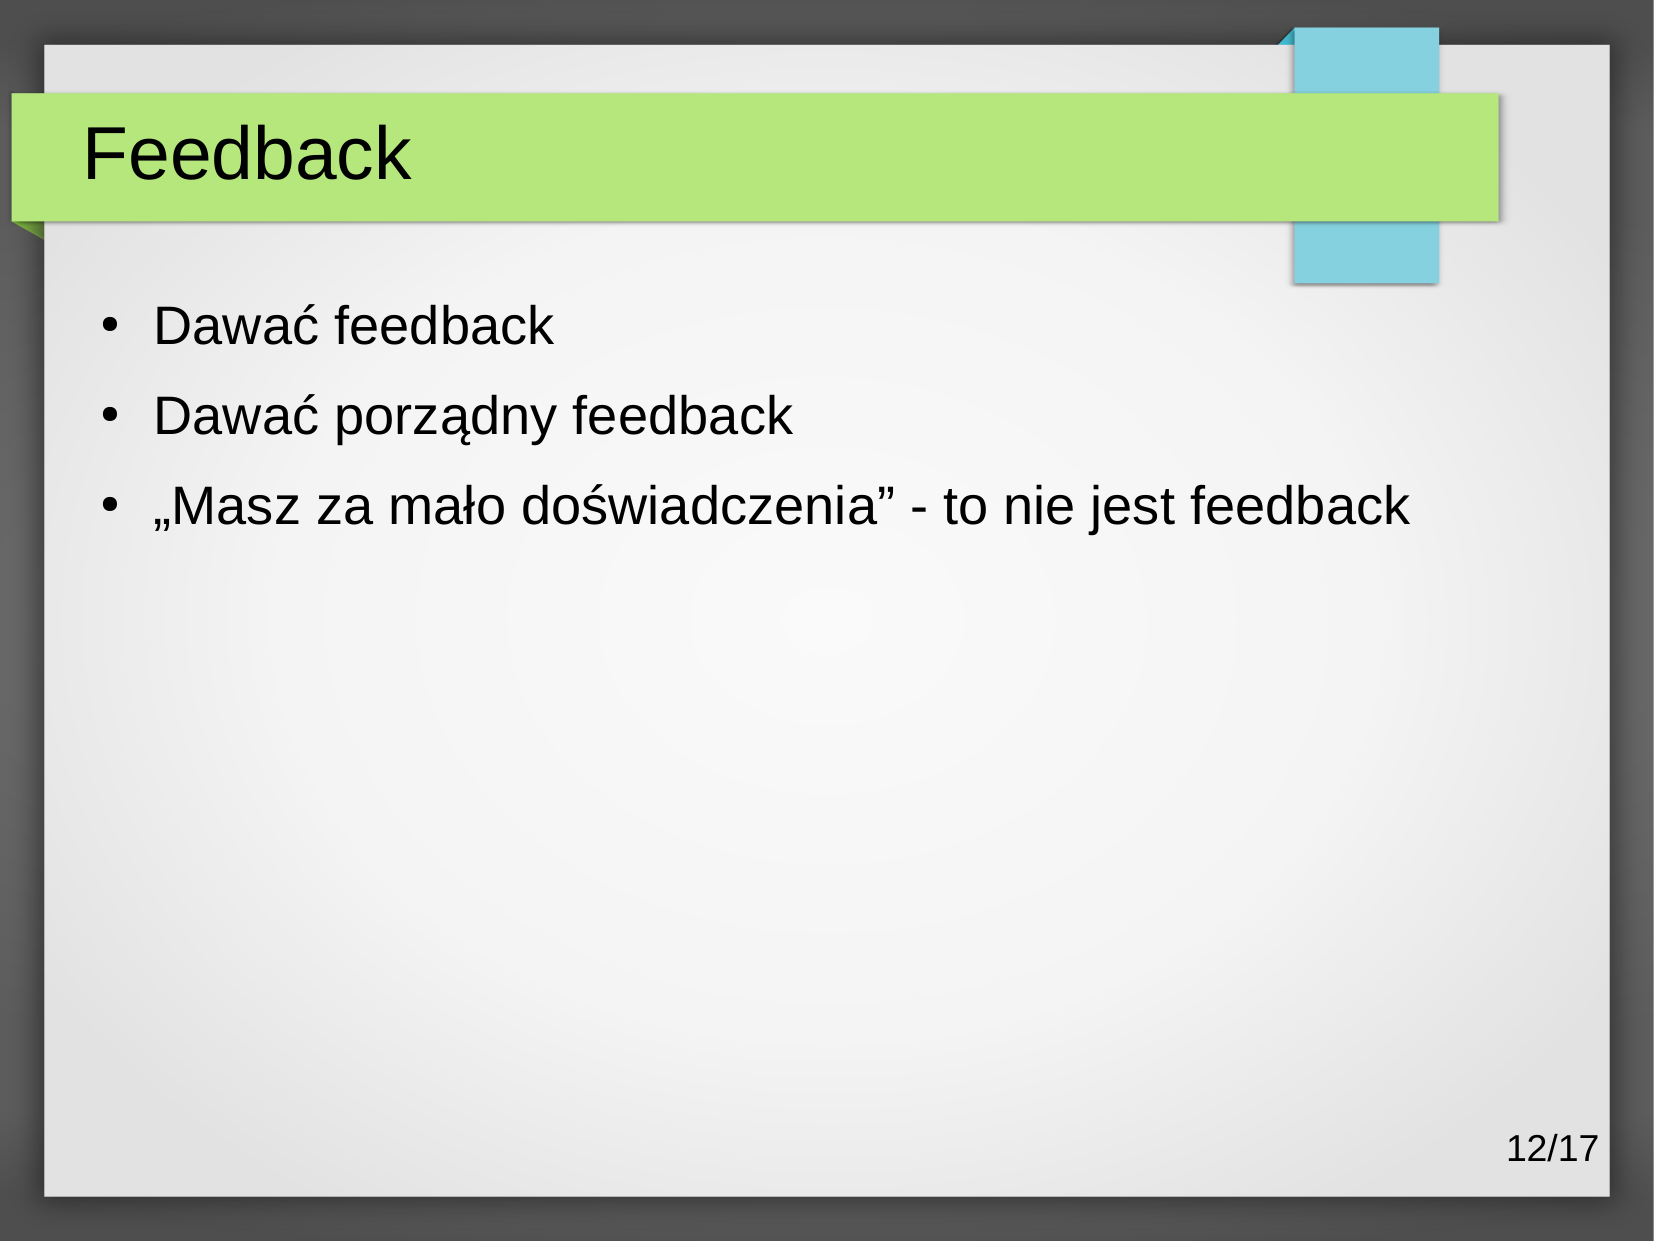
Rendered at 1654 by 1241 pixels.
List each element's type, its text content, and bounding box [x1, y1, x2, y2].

text_box <numer>/17 [1491, 1119, 1654, 1191]
list Dawać feedback Dawać porządny feedback „Masz za mało doświadczenia” - to nie jest feedback [82, 295, 1571, 1015]
title Feedback [82, 94, 1264, 213]
picture [0, 0, 1654, 1241]
